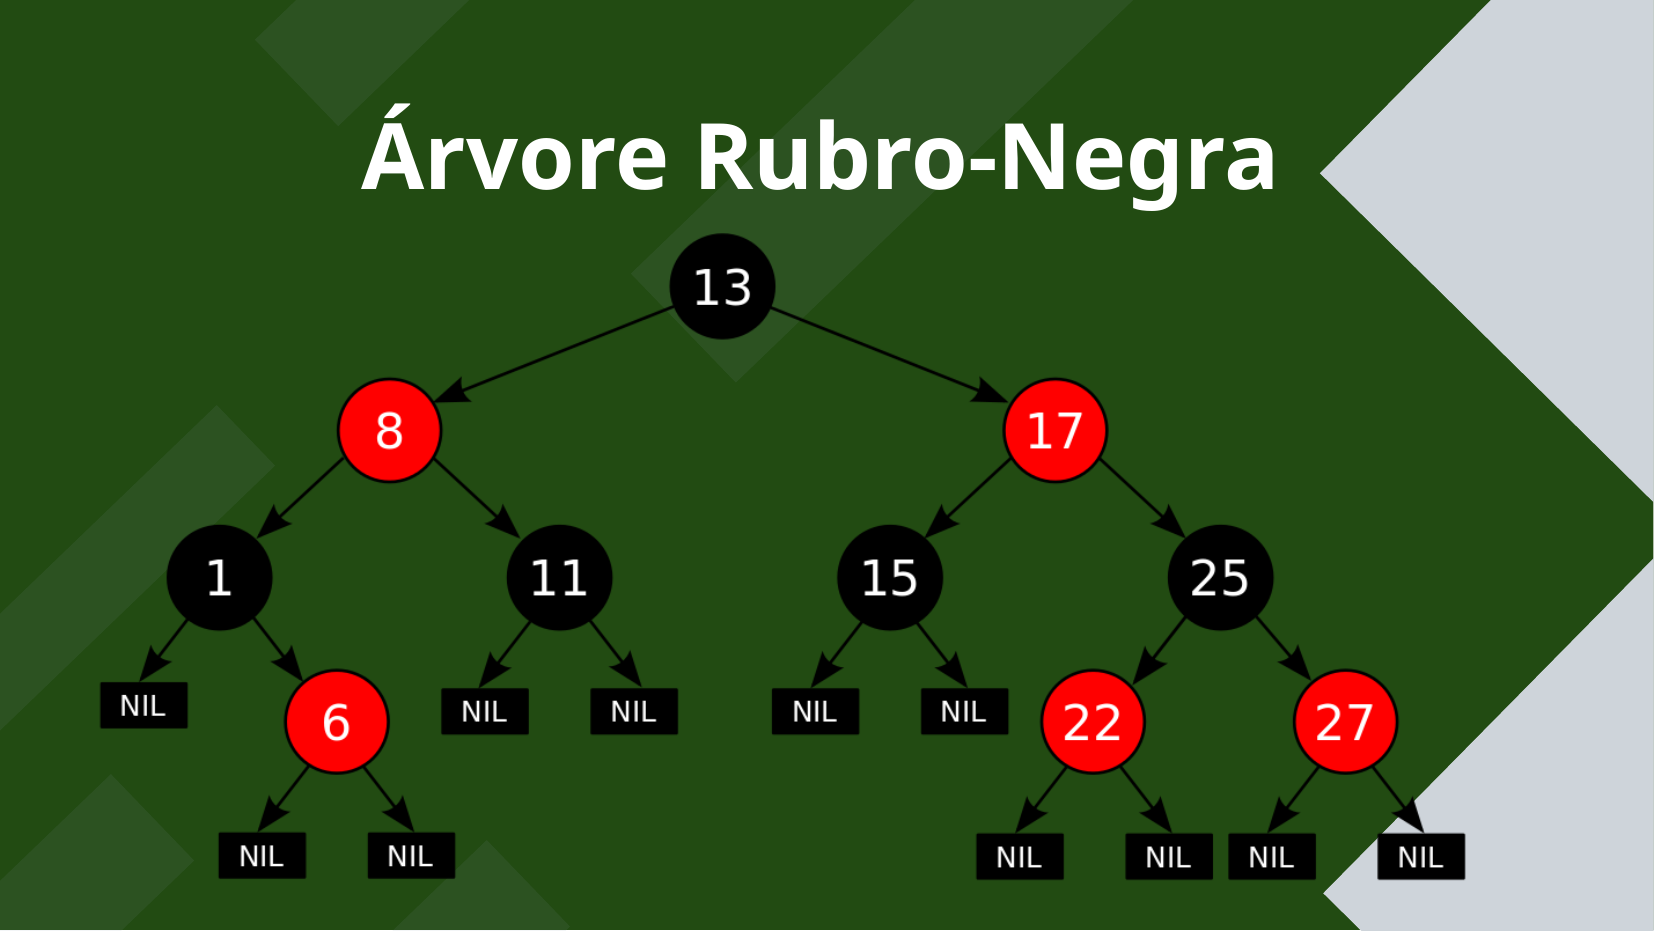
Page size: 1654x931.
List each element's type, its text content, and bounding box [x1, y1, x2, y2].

title Árvore Rubro-Negra [76, 76, 1565, 233]
picture [88, 217, 1477, 886]
